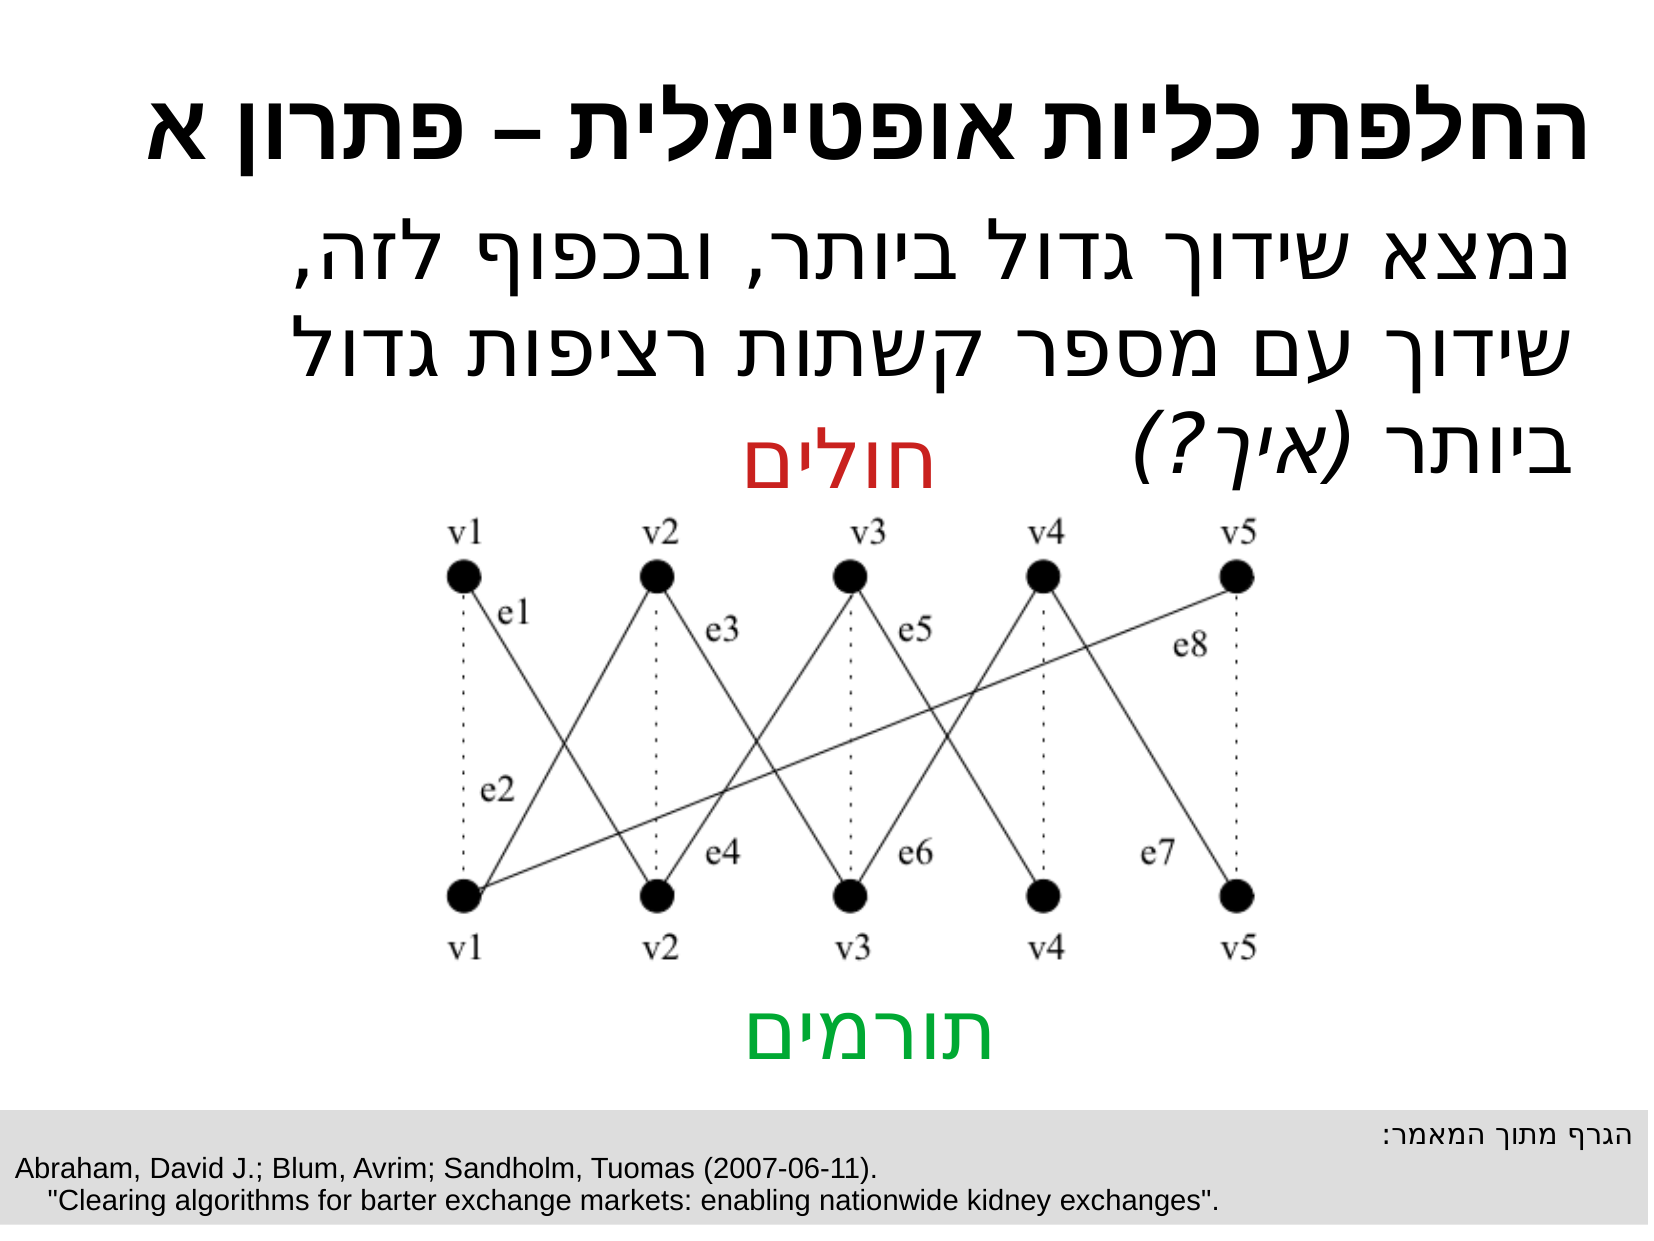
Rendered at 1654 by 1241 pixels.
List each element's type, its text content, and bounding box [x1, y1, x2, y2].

text_box הגרף מתוך המאמר: Abraham, David J.; Blum, Avrim; Sandholm, Tuomas (2007-06-11). "Clearing algorithms for barter exchange markets: enabling nationwide kidney exchanges". [0, 1110, 1648, 1222]
text_box תורמים [555, 975, 1186, 1082]
picture [440, 508, 1276, 976]
text_box נמצא שידוך גדול ביותר, ובכפוף לזה, שידוך עם מספר קשתות רציפות גדול ביותר (איך?) [105, 195, 1591, 394]
text_box חולים [540, 403, 1141, 511]
title החלפת כליות אופטימלית – פתרון א [120, 25, 1621, 231]
